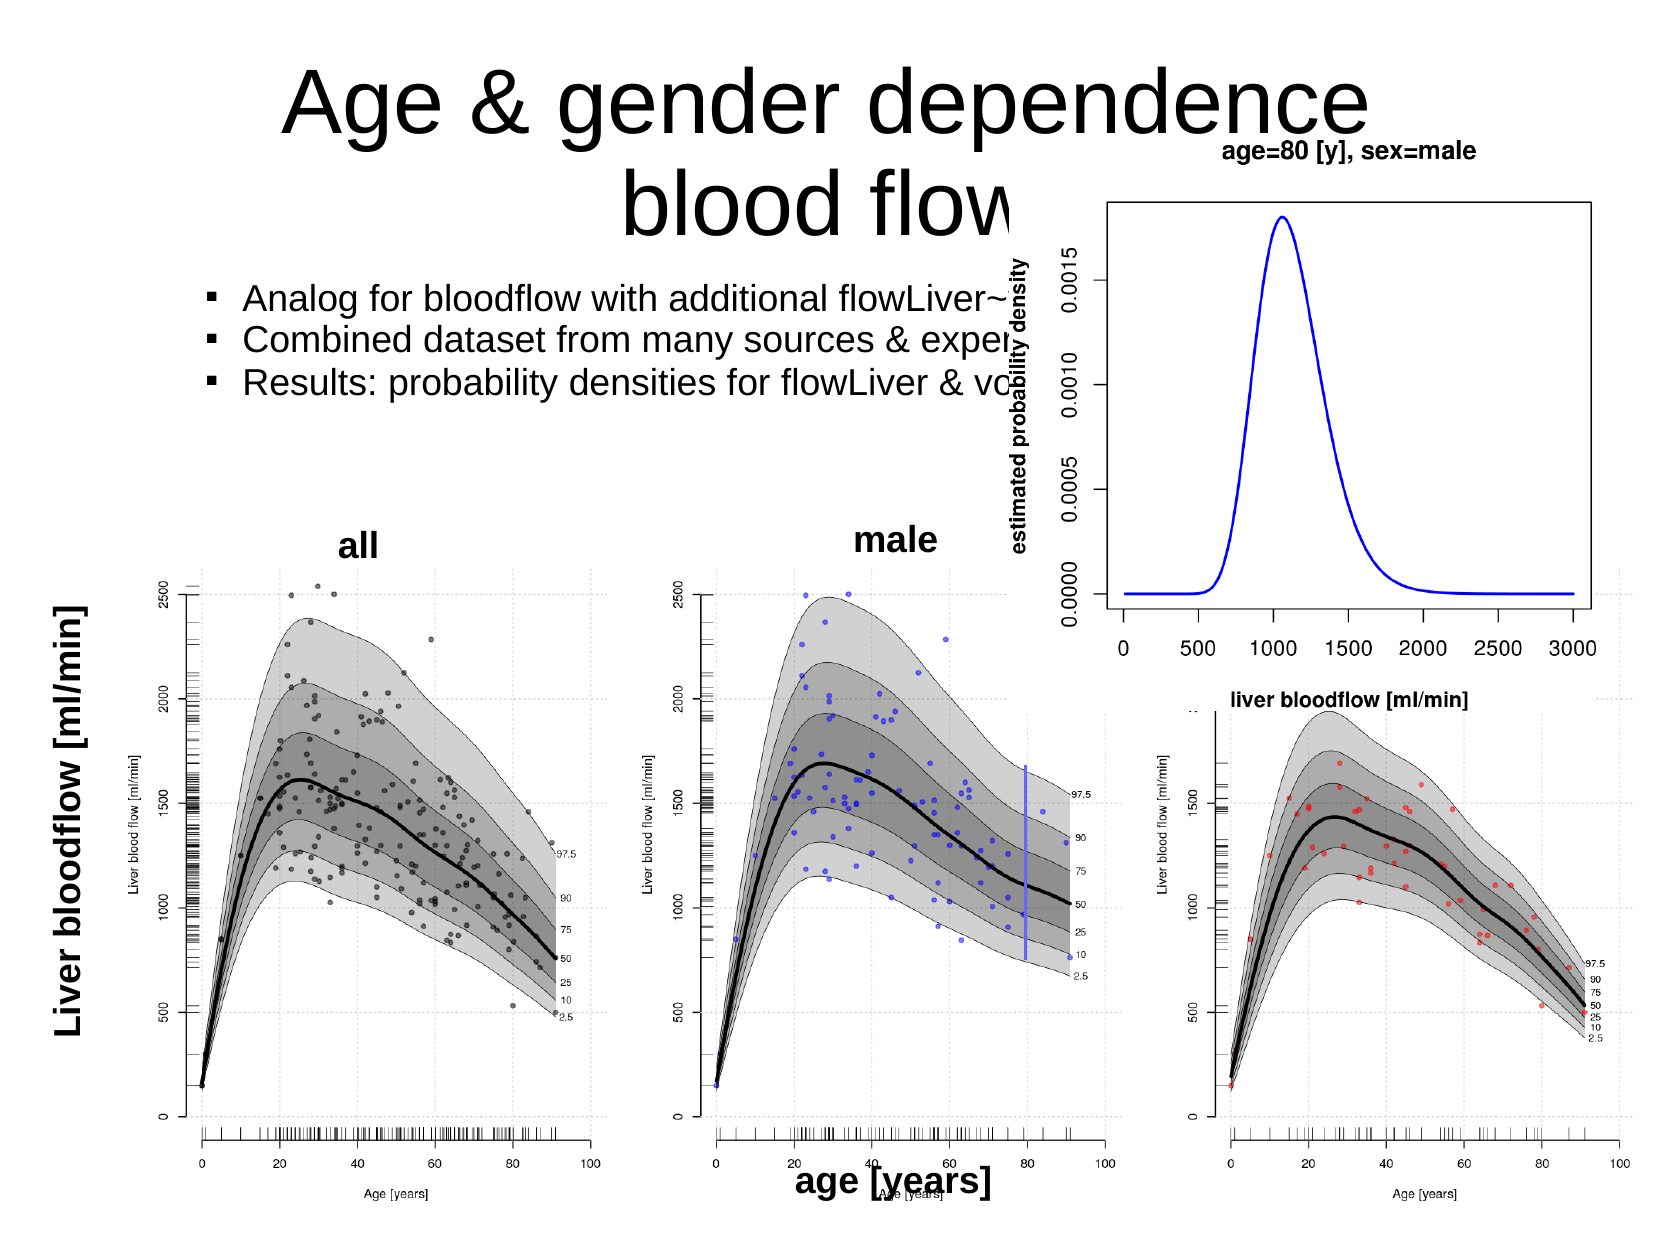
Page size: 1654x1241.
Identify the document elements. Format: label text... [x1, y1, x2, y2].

title Age & gender dependence blood flow [82, 49, 1571, 257]
picture [128, 140, 1636, 1201]
text_box Analog for bloodflow with additional flowLiver~volLiver correlation Combined dataset from many sources & experimental methods Results: probability densities for flowLiver & volLiver [192, 269, 1009, 453]
text_box male [838, 510, 954, 568]
text_box Liver bloodflow [ml/min] [38, 589, 96, 1054]
text_box all [323, 516, 395, 574]
text_box age [years] [780, 1151, 1008, 1209]
